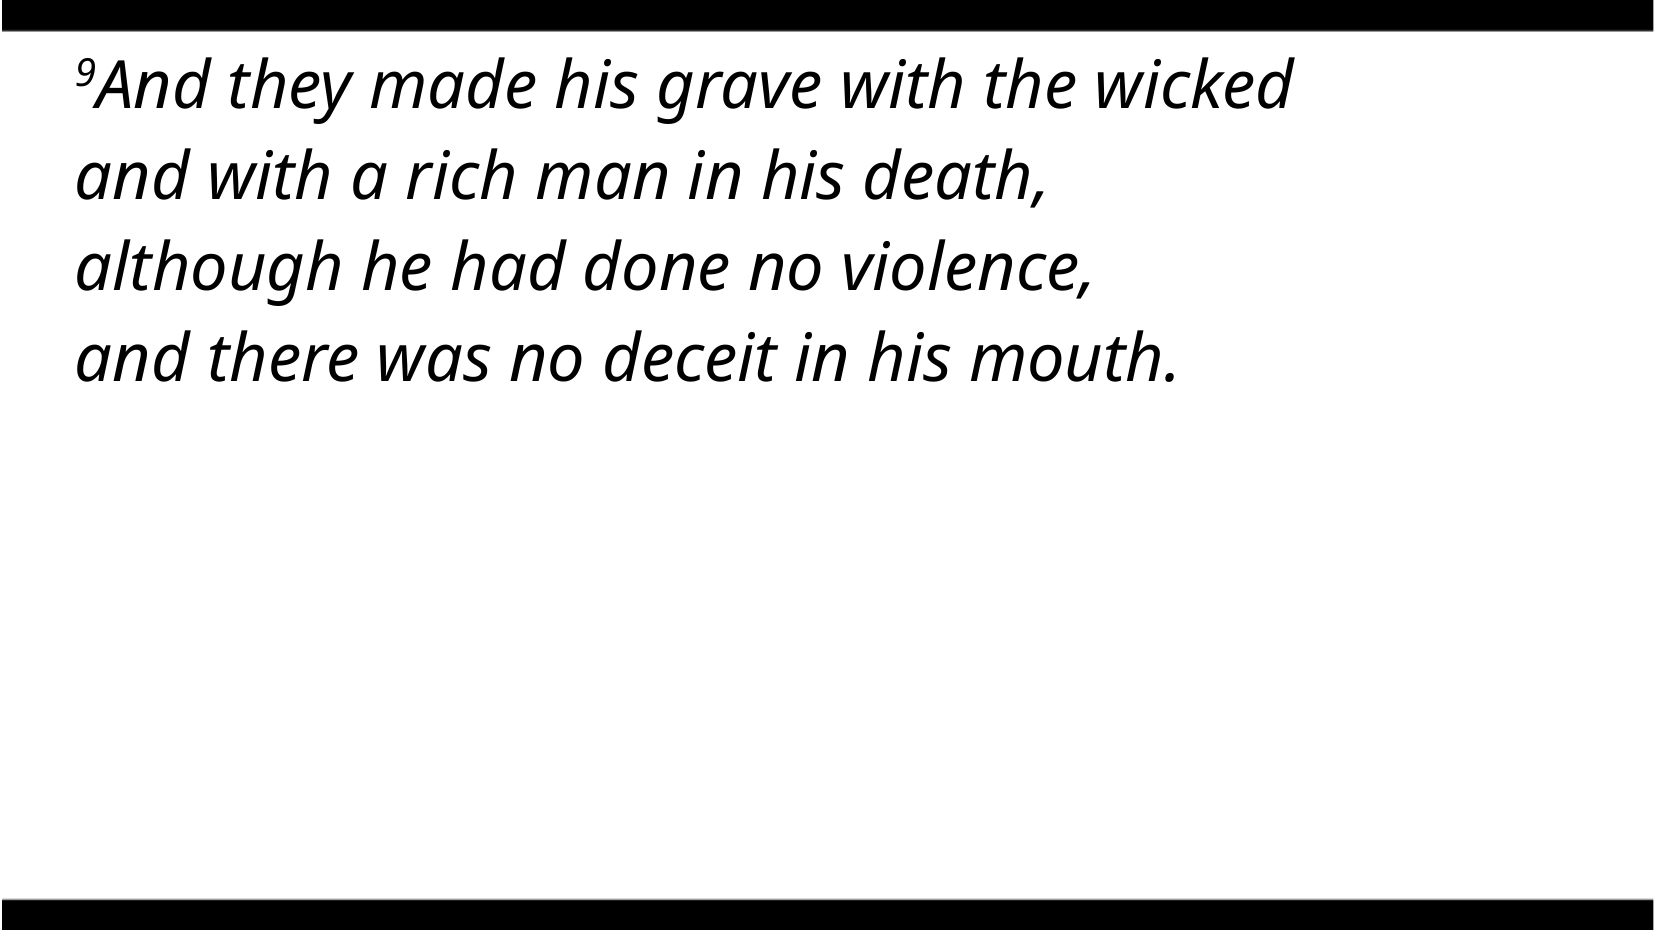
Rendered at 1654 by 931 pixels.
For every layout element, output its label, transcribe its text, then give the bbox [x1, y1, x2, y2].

picture [2, 0, 1654, 930]
text_box 9And they made his grave with the wicked and with a rich man in his death, although he had done no violence, and there was no deceit in his mouth. [60, 30, 1591, 406]
